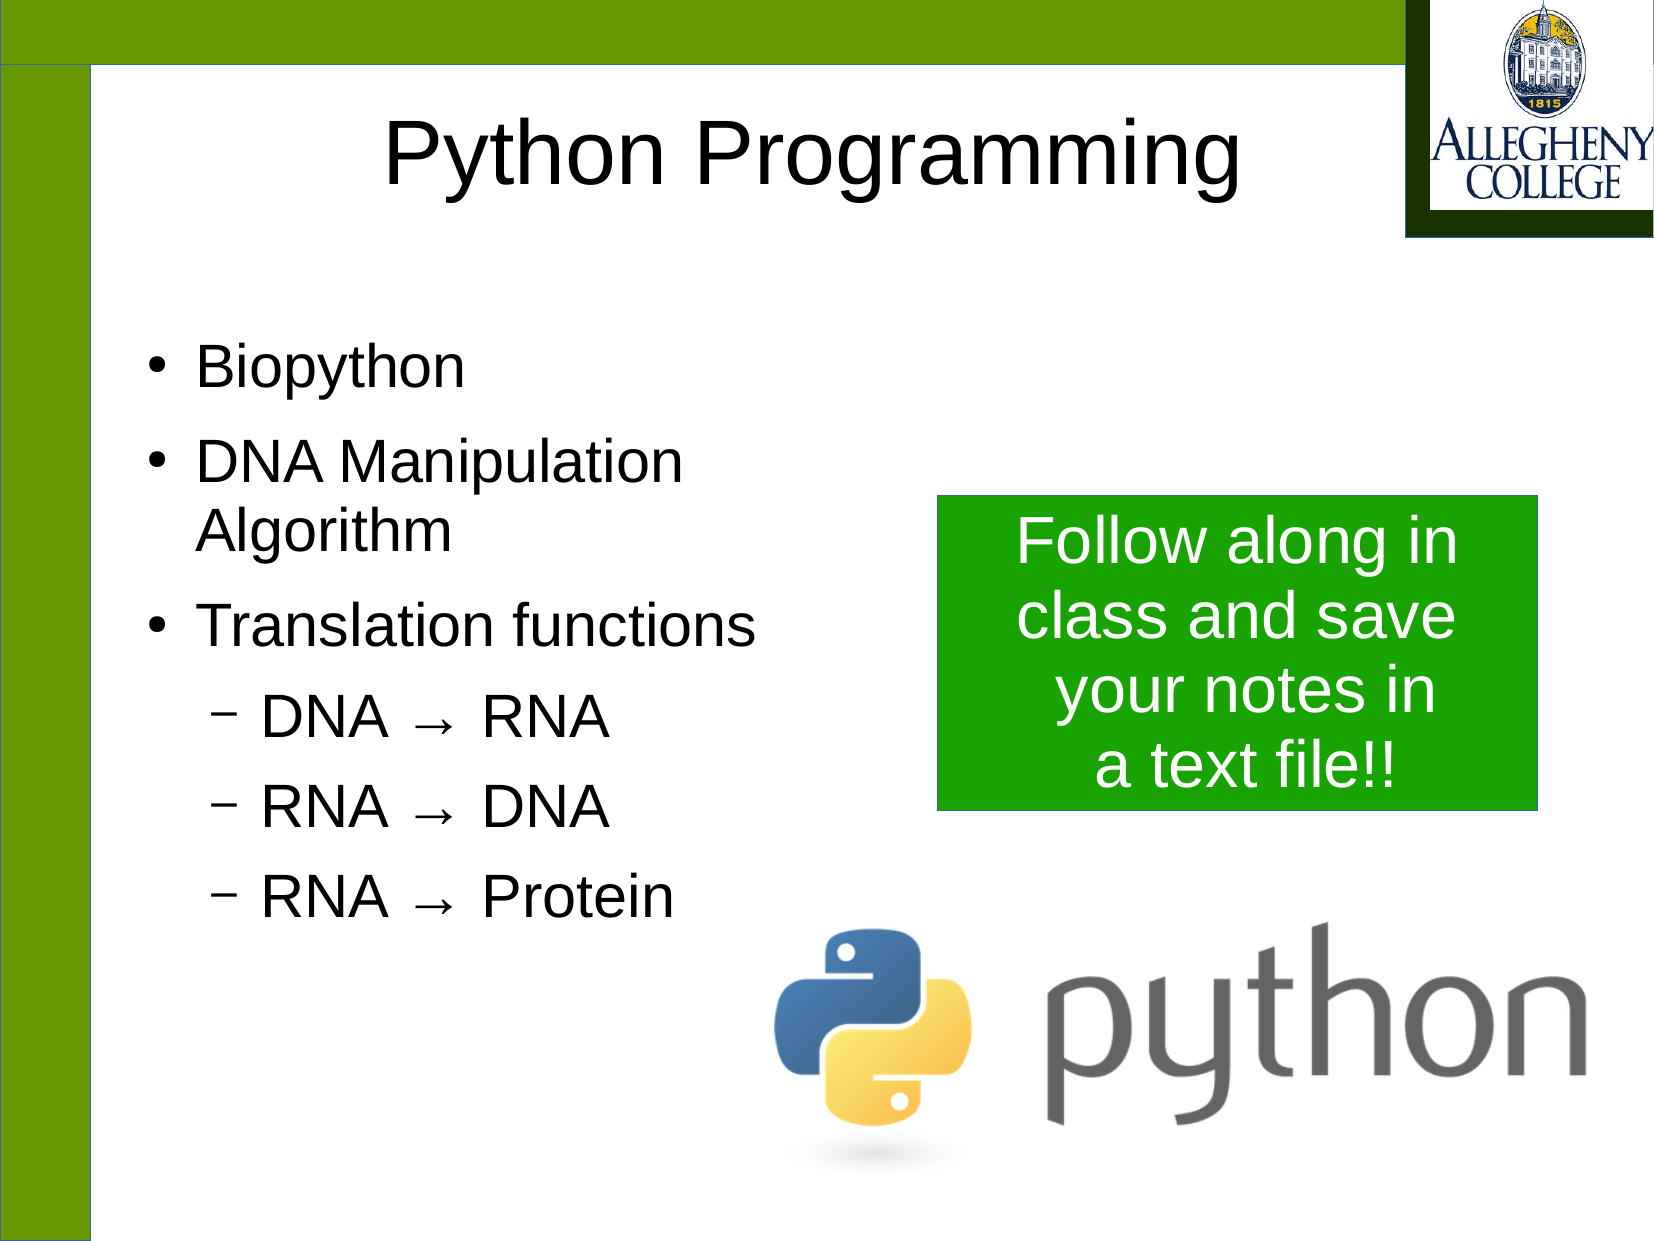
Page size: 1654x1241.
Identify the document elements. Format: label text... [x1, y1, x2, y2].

text_box Follow along in class and save your notes in a text file!! [937, 495, 1538, 811]
title Python Programming [112, 65, 1515, 257]
picture [1430, 0, 1654, 210]
picture [765, 897, 1611, 1194]
list Biopython DNA Manipulation Algorithm Translation functions DNA → RNA RNA → DNA RNA → Protein [129, 331, 889, 934]
text_box [0, 0, 1654, 1241]
